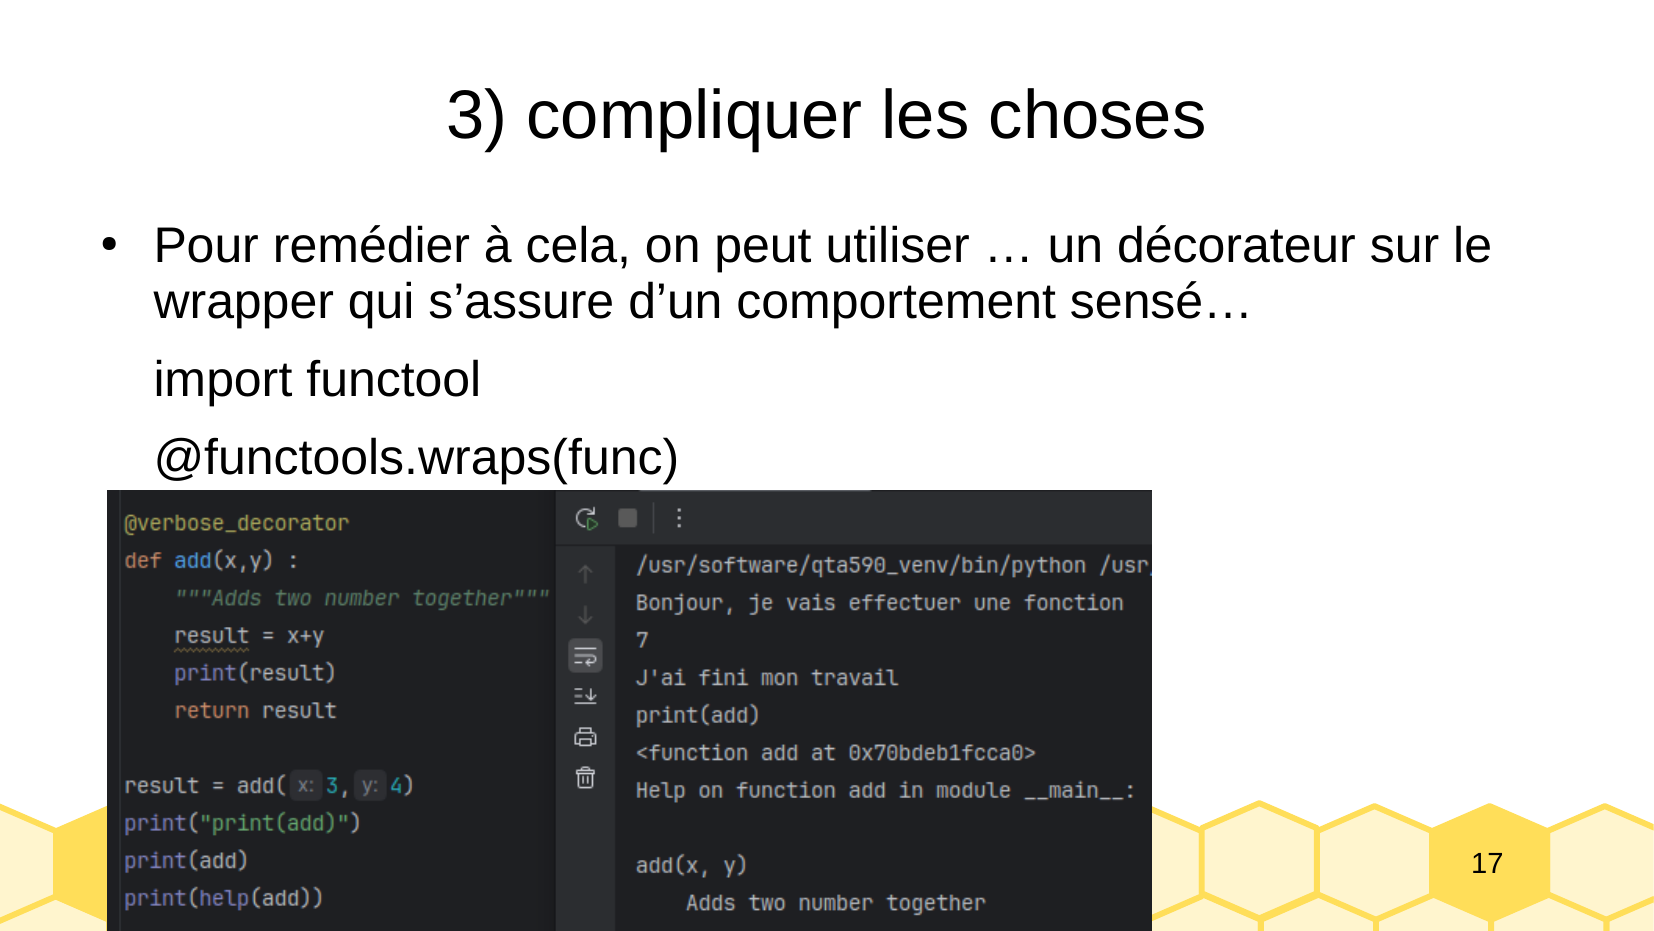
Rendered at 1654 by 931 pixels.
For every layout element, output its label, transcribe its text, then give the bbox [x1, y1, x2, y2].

title 3) compliquer les choses [82, 37, 1571, 193]
picture [107, 490, 1152, 931]
list Pour remédier à cela, on peut utiliser … un décorateur sur le wrapper qui s’assure d’un comportement sensé… import functool @functools.wraps(func) [82, 217, 1571, 758]
